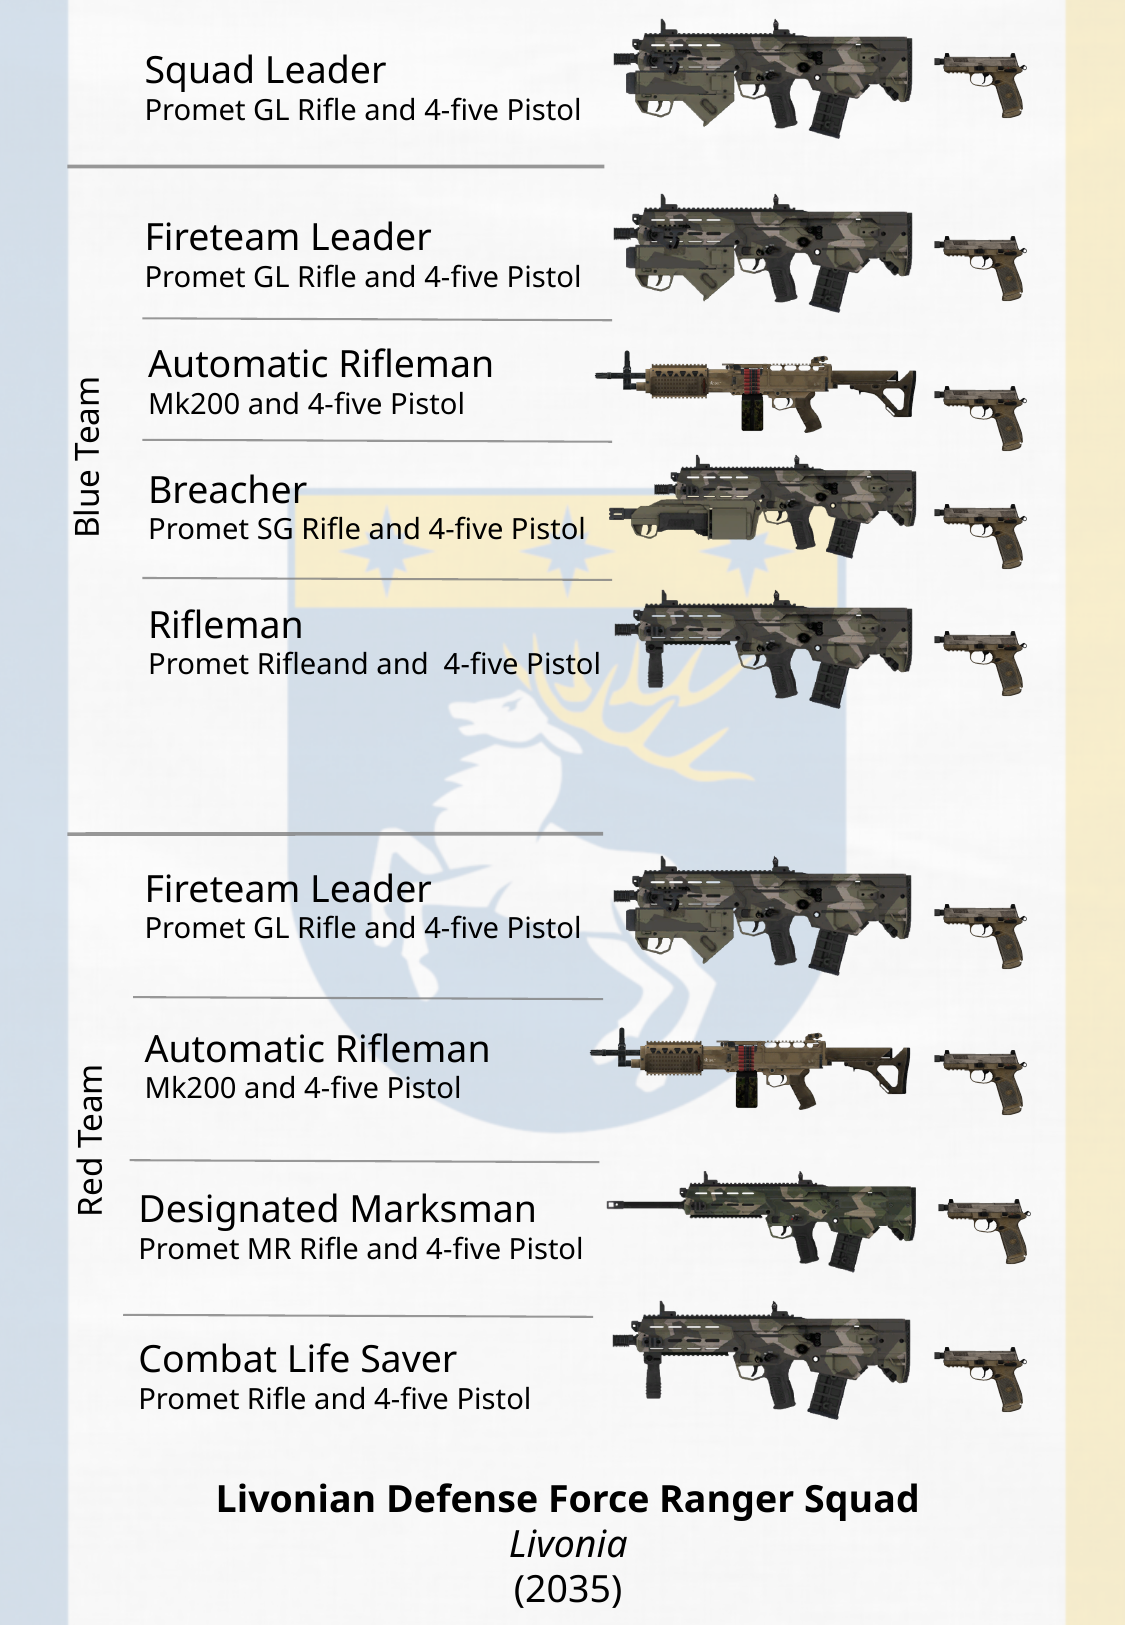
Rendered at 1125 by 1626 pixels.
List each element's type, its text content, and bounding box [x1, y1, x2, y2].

text_box Combat Life Saver Promet Rifle and 4-five Pistol [123, 1327, 544, 1424]
picture [604, 0, 1047, 158]
text_box Squad Leader Promet GL Rifle and 4-five Pistol [129, 38, 592, 135]
picture [538, 174, 1047, 729]
text_box Automatic Rifleman Mk200 and 4-five Pistol [133, 332, 505, 429]
picture [533, 836, 1051, 1439]
text_box Fireteam Leader Promet GL Rifle and 4-five Pistol [129, 857, 592, 954]
text_box Fireteam Leader Promet GL Rifle and 4-five Pistol [129, 205, 592, 302]
text_box Livonian Defense Force Ranger Squad Livonia (2035) [67, 1466, 1070, 1619]
text_box Breacher Promet SG Rifle and 4-five Pistol [133, 458, 596, 554]
text_box Rifleman Promet Rifleand and 4-five Pistol [133, 593, 610, 689]
text_box [0, 0, 1125, 1625]
text_box Red Team [61, 1050, 117, 1233]
text_box Automatic Rifleman Mk200 and 4-five Pistol [129, 1017, 502, 1114]
text_box Blue Team [58, 362, 114, 554]
text_box Designated Marksman Promet MR Rifle and 4-five Pistol [123, 1177, 595, 1274]
